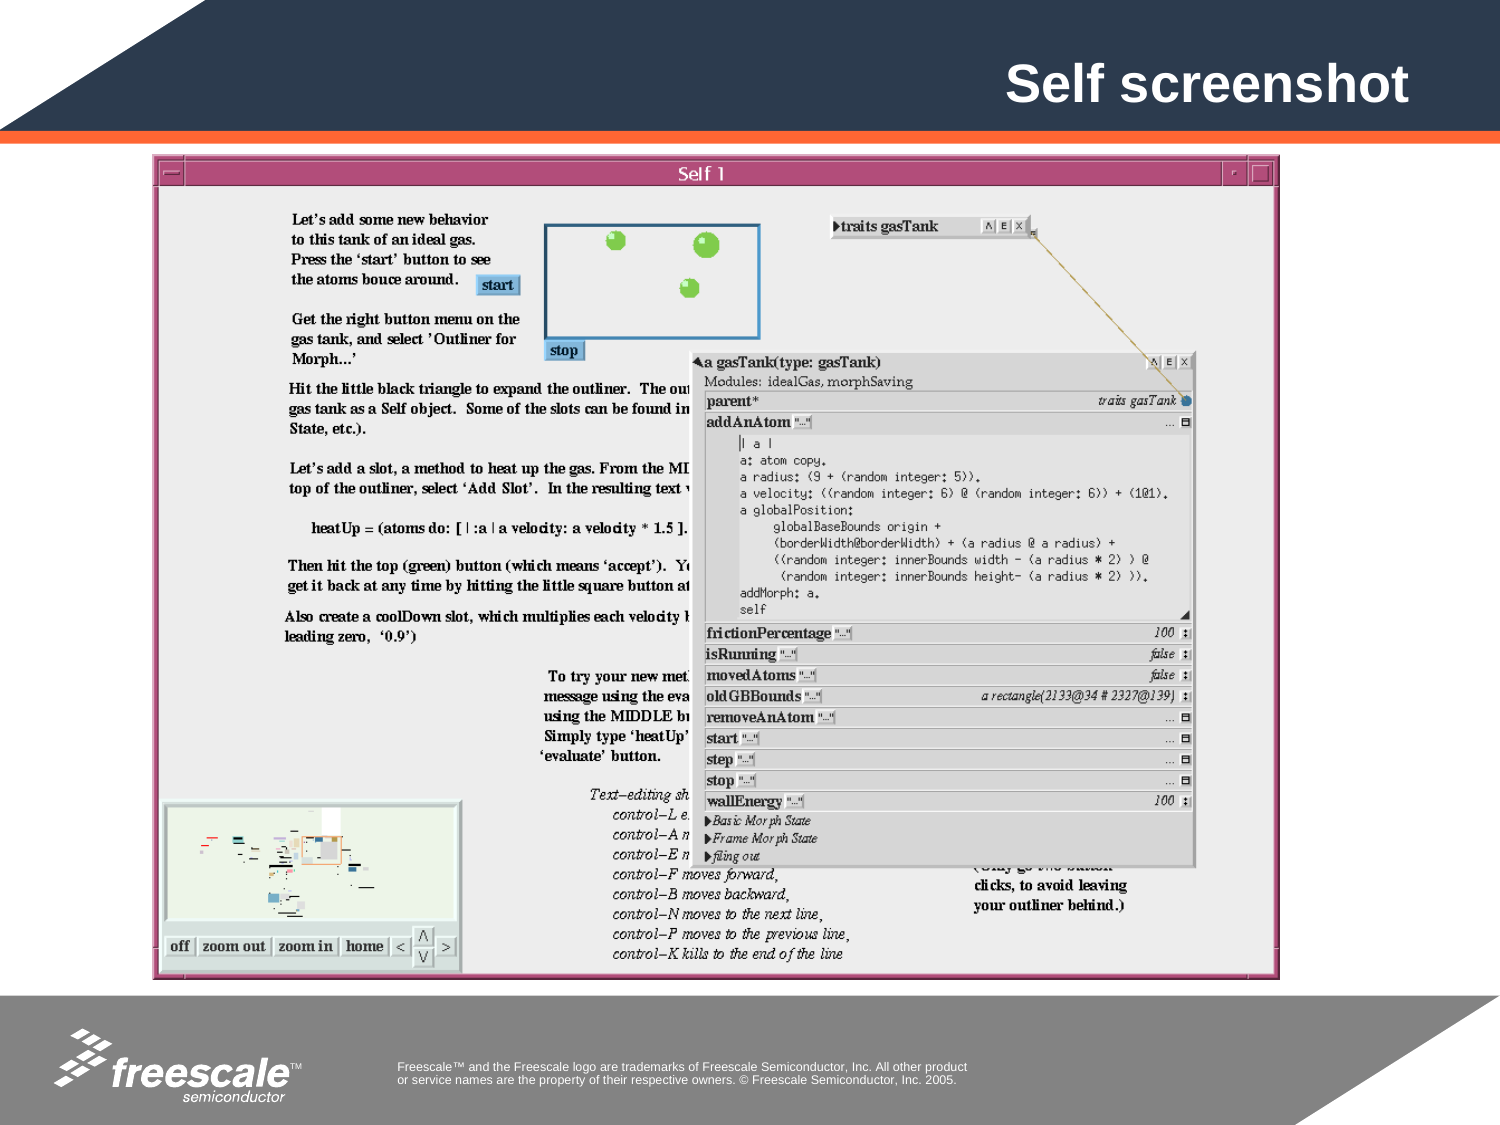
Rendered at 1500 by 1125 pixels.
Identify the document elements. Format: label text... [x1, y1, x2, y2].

picture [152, 154, 1280, 980]
title Self screenshot [75, 27, 1426, 146]
